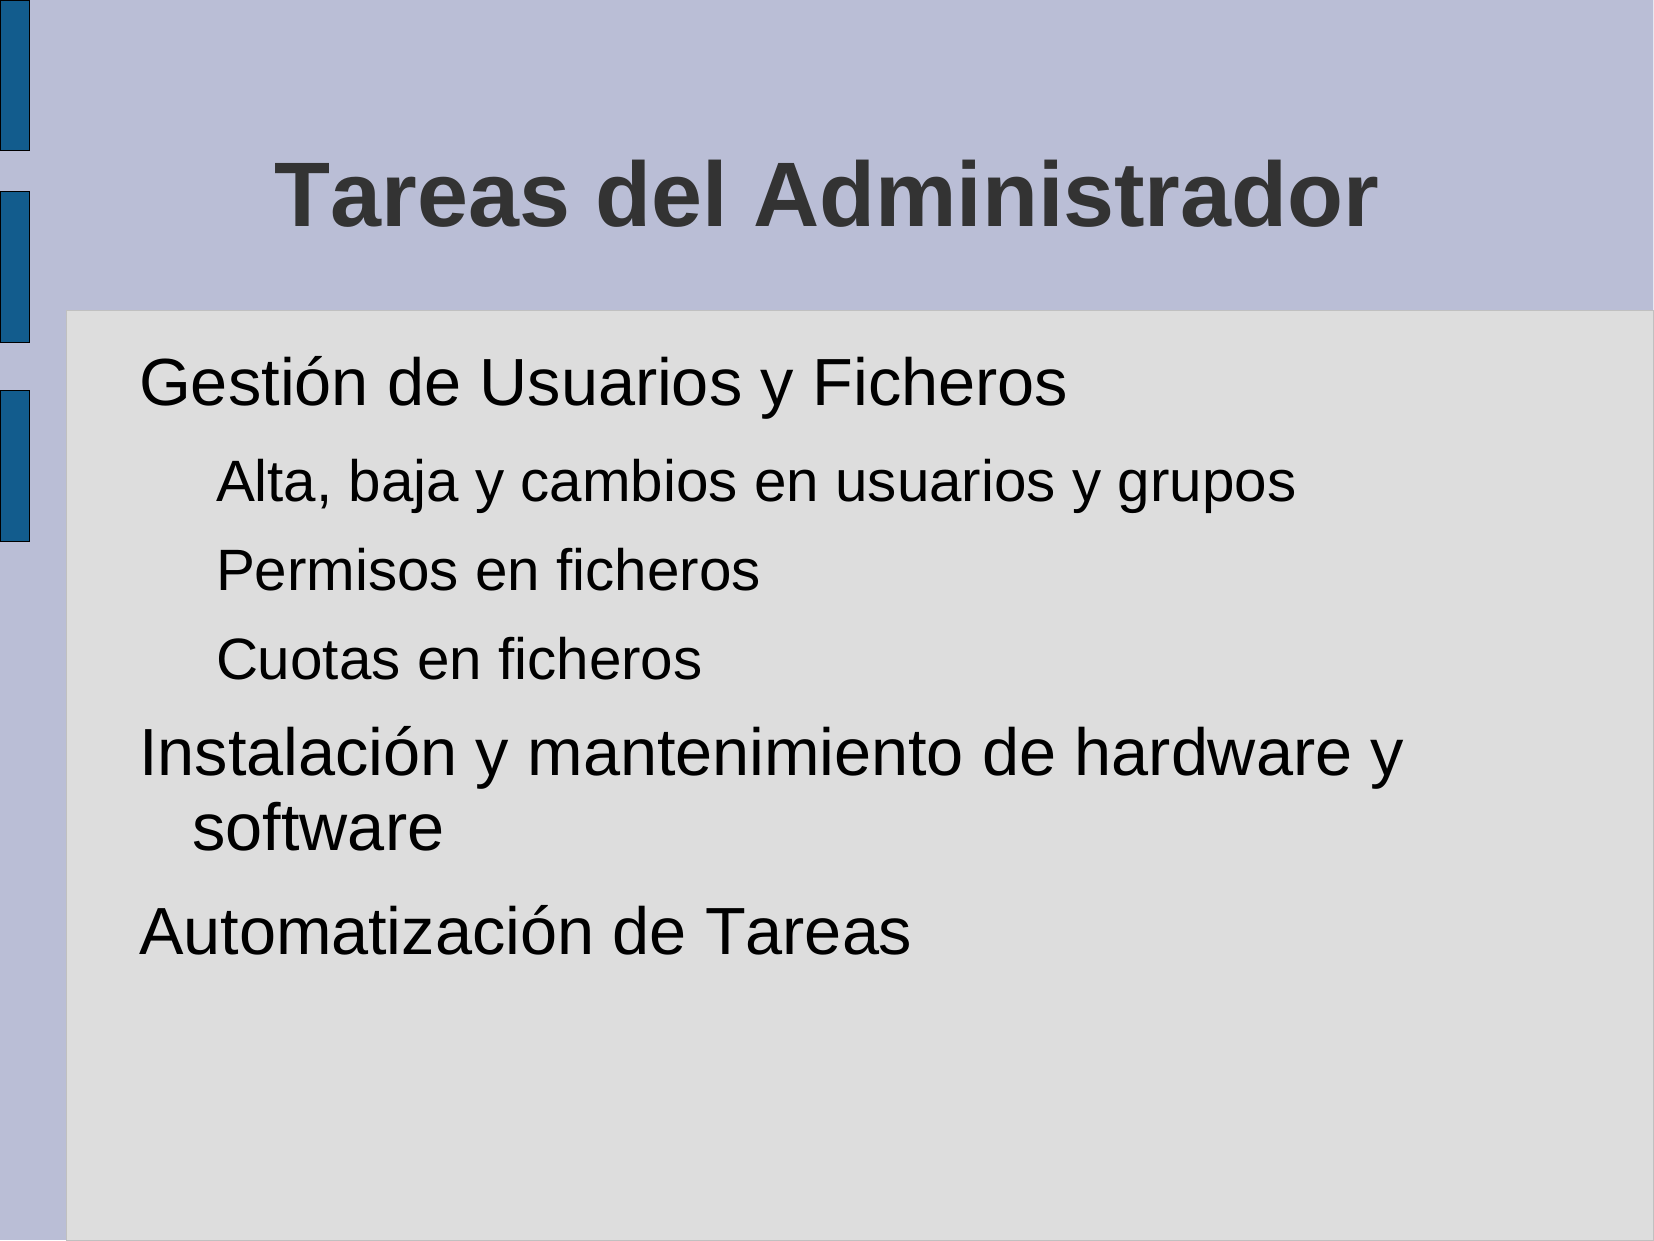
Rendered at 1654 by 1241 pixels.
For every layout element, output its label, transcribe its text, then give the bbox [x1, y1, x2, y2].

title Tareas del Administrador [121, 91, 1534, 299]
list Gestión de Usuarios y Ficheros Alta, baja y cambios en usuarios y grupos Permisos en ficheros Cuotas en ficheros Instalación y mantenimiento de hardware y software Automatización de Tareas [121, 344, 1534, 1127]
